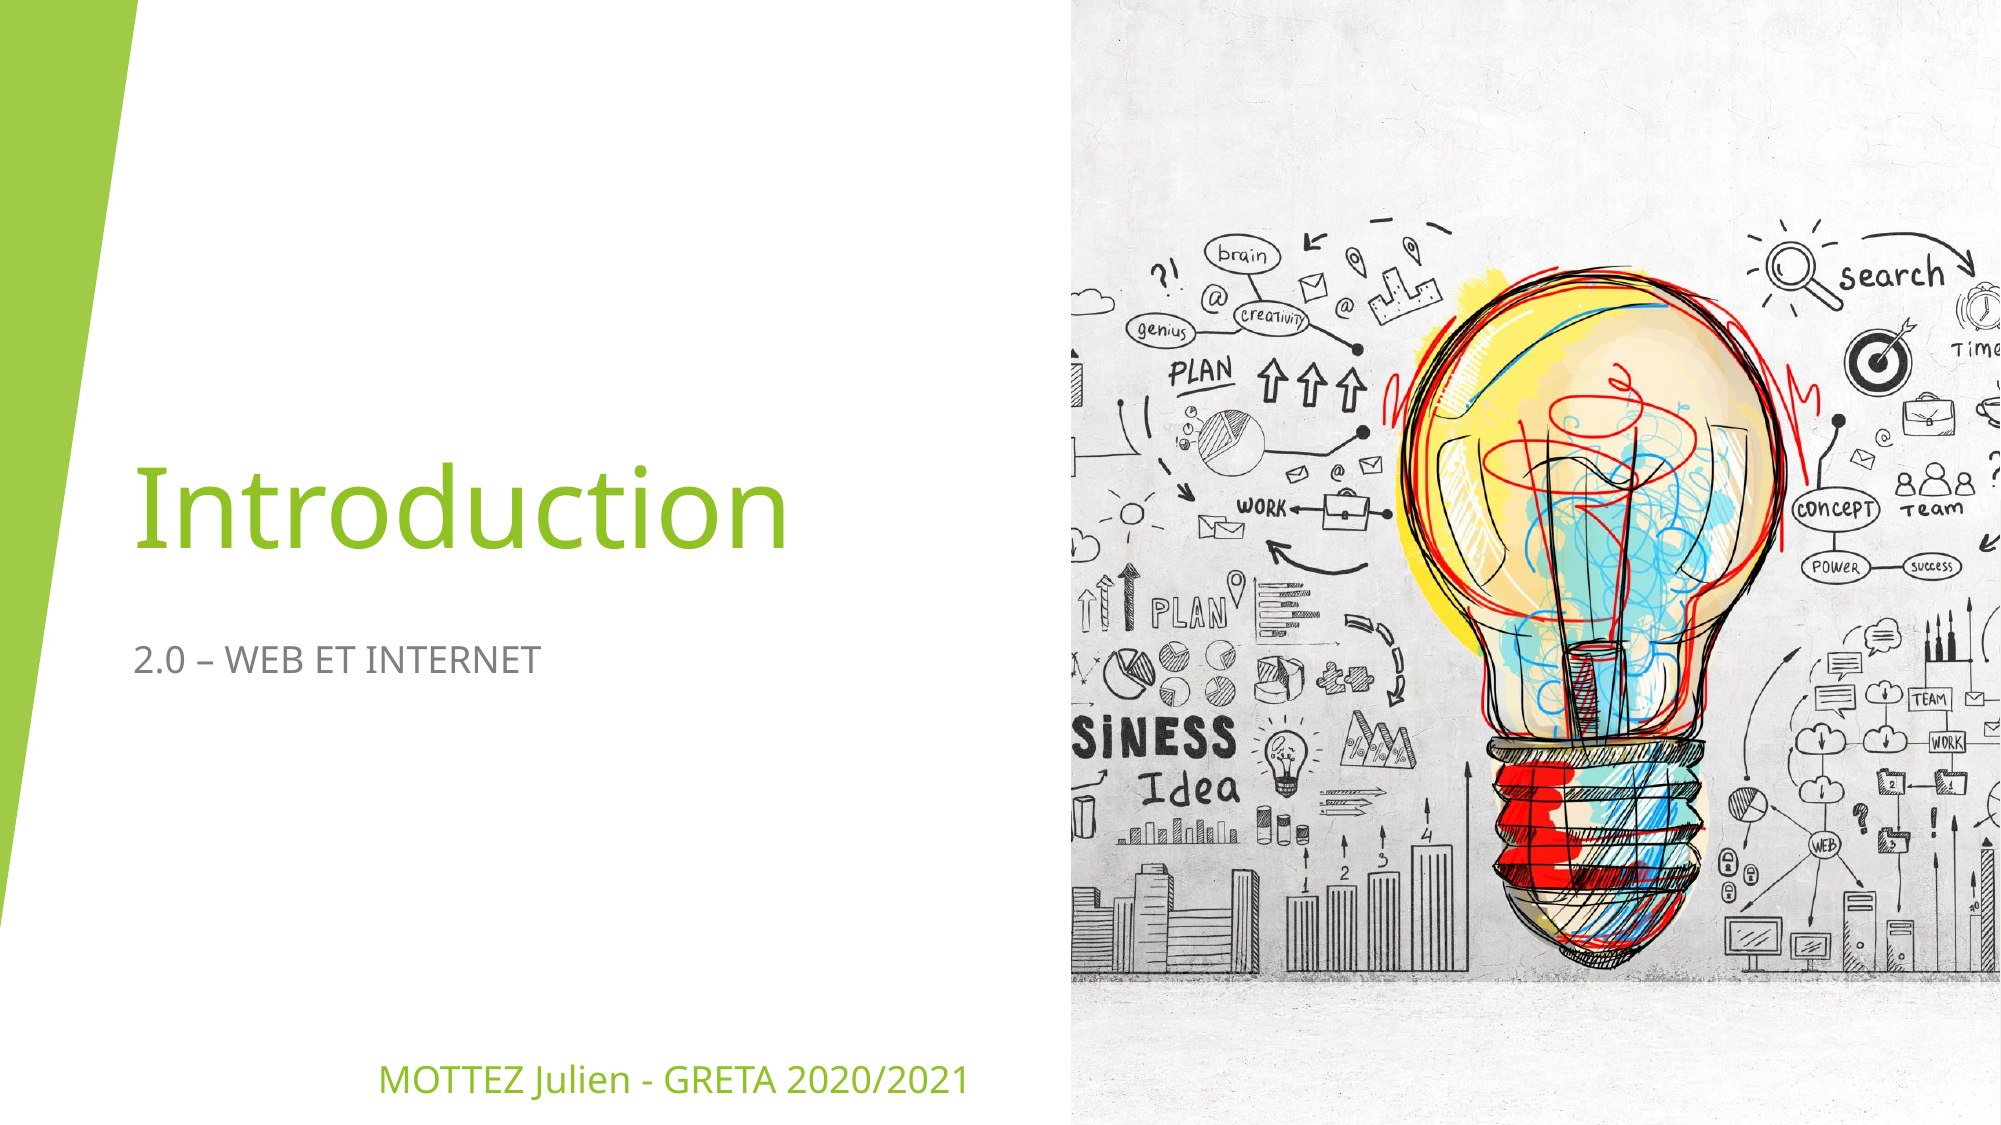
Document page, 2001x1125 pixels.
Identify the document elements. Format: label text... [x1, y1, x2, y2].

title Introduction [118, 118, 941, 579]
text_box MOTTEZ Julien - GRETA 2020/2021 [362, 1006, 1072, 1109]
subtitle 2.0 – WEB ET INTERNET [118, 628, 941, 947]
picture [1071, 0, 2000, 1125]
